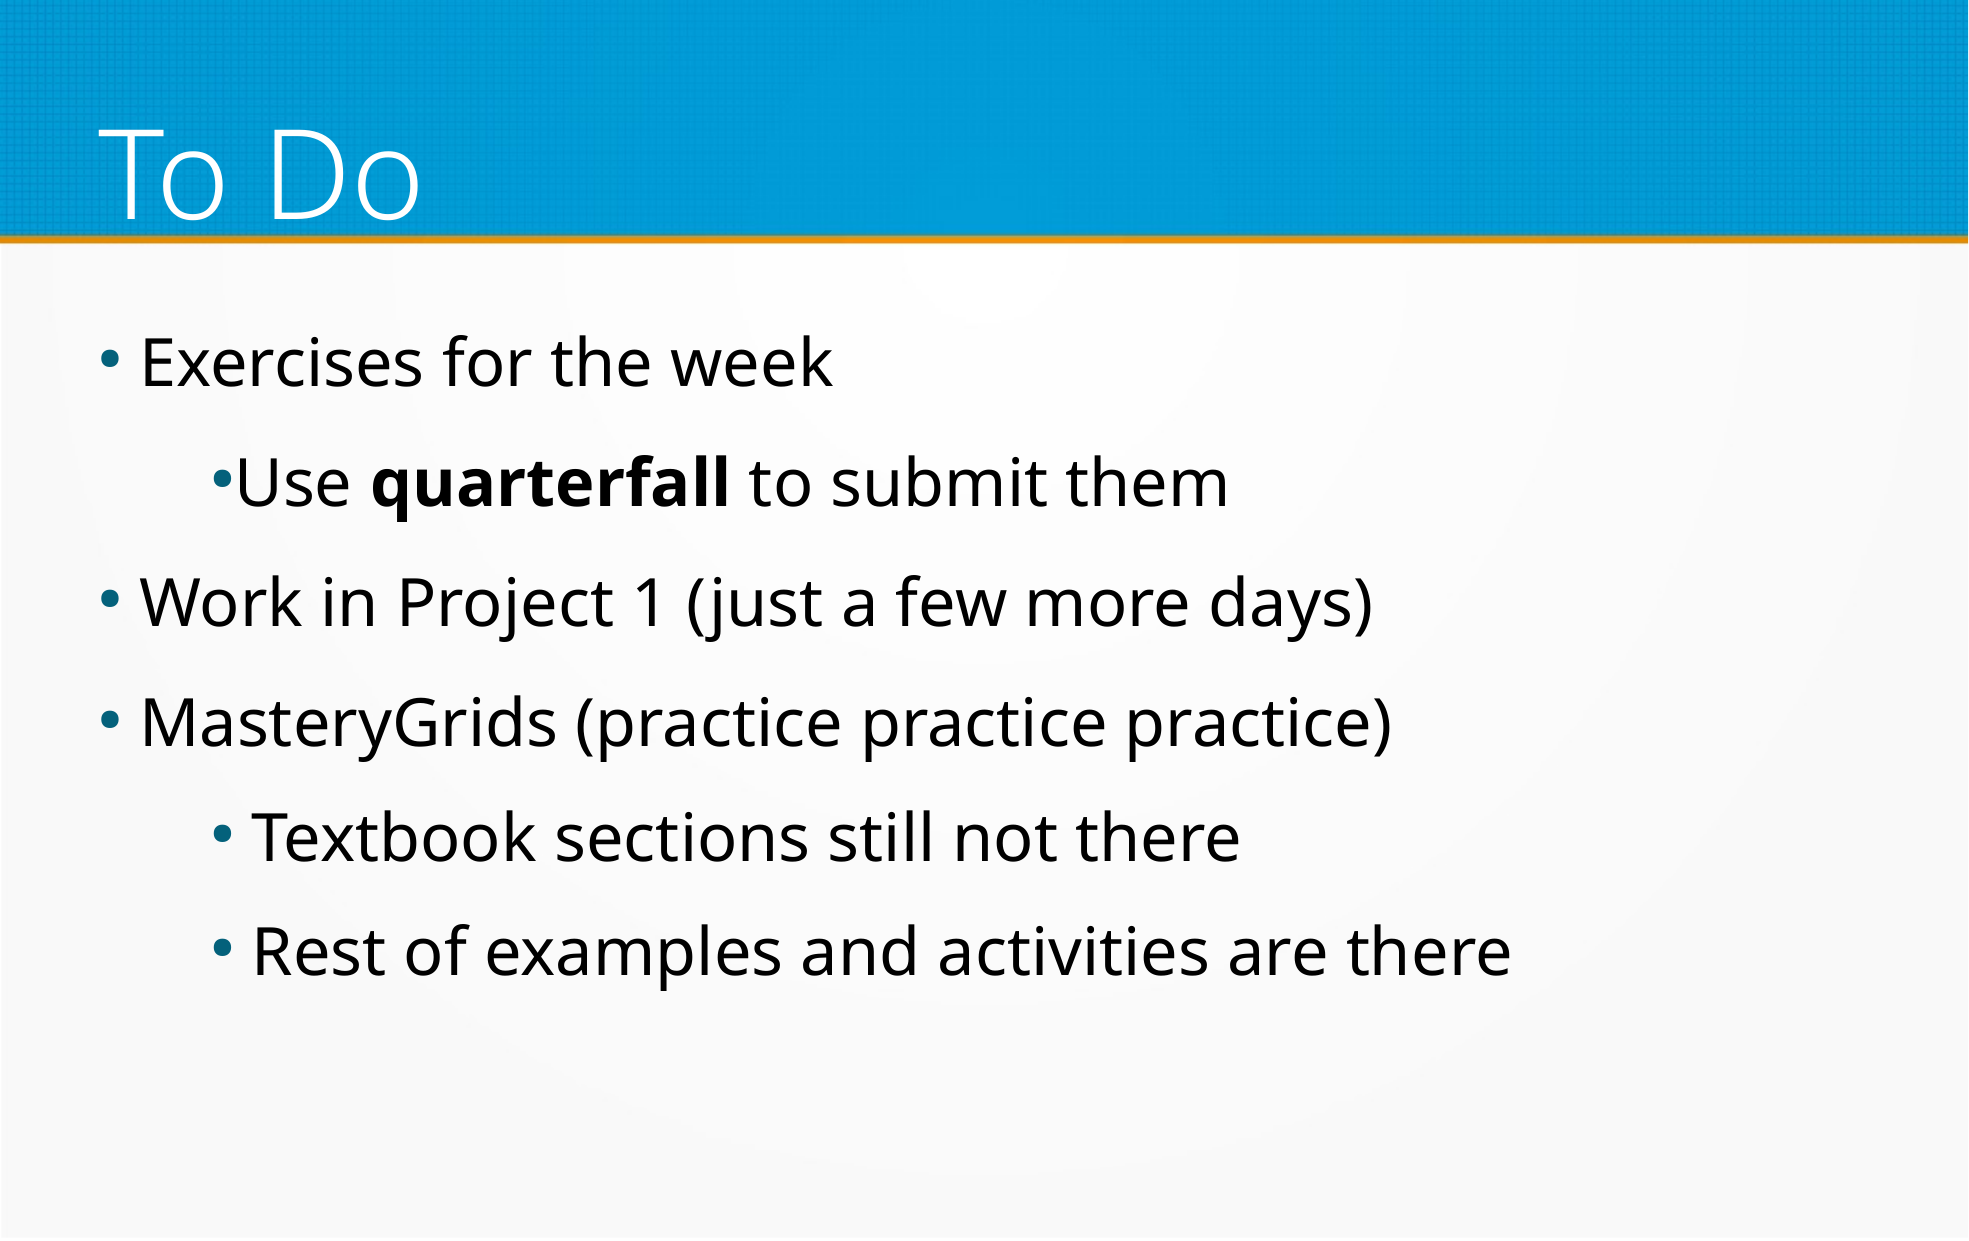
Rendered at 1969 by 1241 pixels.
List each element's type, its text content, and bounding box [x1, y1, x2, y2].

list Exercises for the week Use quarterfall to submit them Work in Project 1 (just a few more days) MasteryGrids (practice practice practice) Textbook sections still not there Rest of examples and activities are there [98, 315, 1860, 1156]
picture [0, 233, 1969, 1241]
title To Do [98, 49, 1870, 257]
